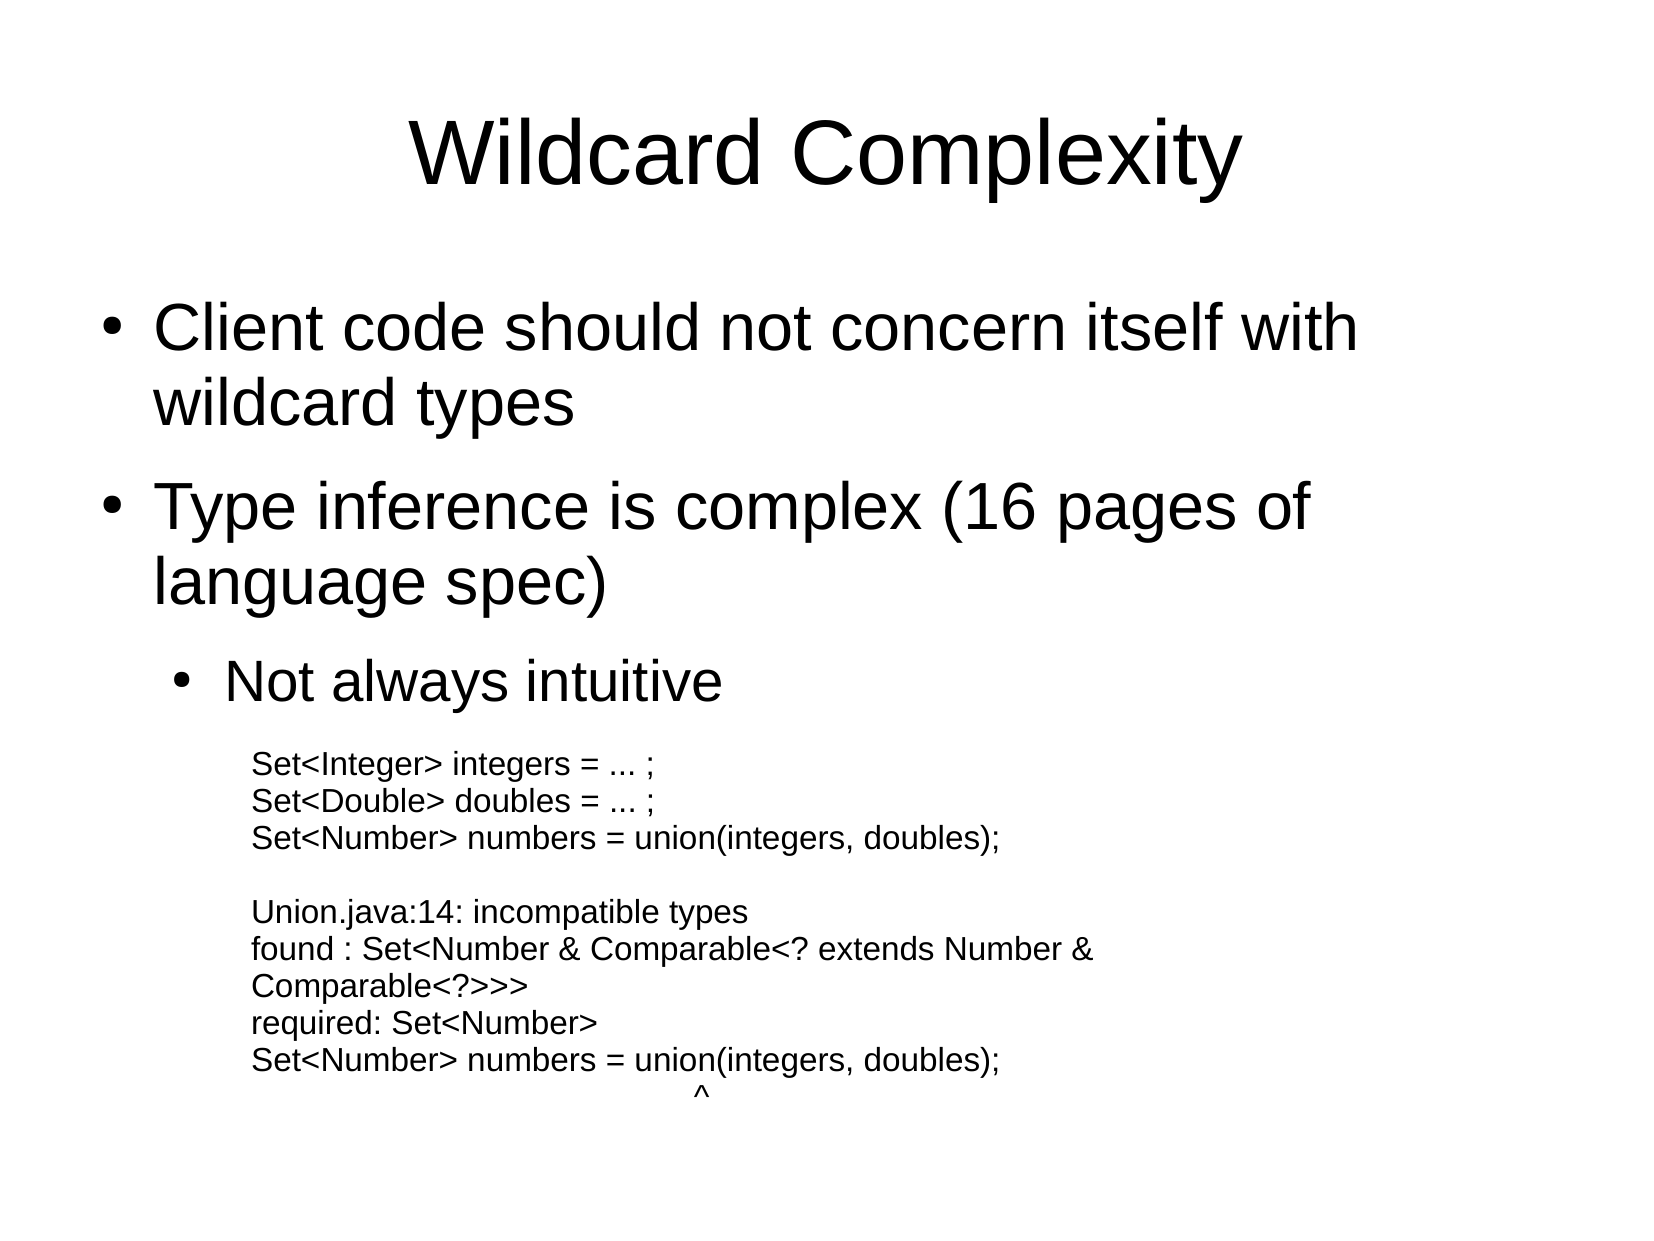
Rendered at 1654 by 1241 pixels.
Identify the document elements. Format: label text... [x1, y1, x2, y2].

title Wildcard Complexity [82, 56, 1571, 250]
text_box Set<Integer> integers = ... ; Set<Double> doubles = ... ; Set<Number> numbers = union(integers, doubles); Union.java:14: incompatible types found : Set<Number & Comparable<? extends Number & Comparable<?>>> required: Set<Number> Set<Number> numbers = union(integers, doubles); ^ [236, 738, 1359, 1126]
list Client code should not concern itself with wildcard types Type inference is complex (16 pages of language spec) Not always intuitive [82, 290, 1571, 1094]
